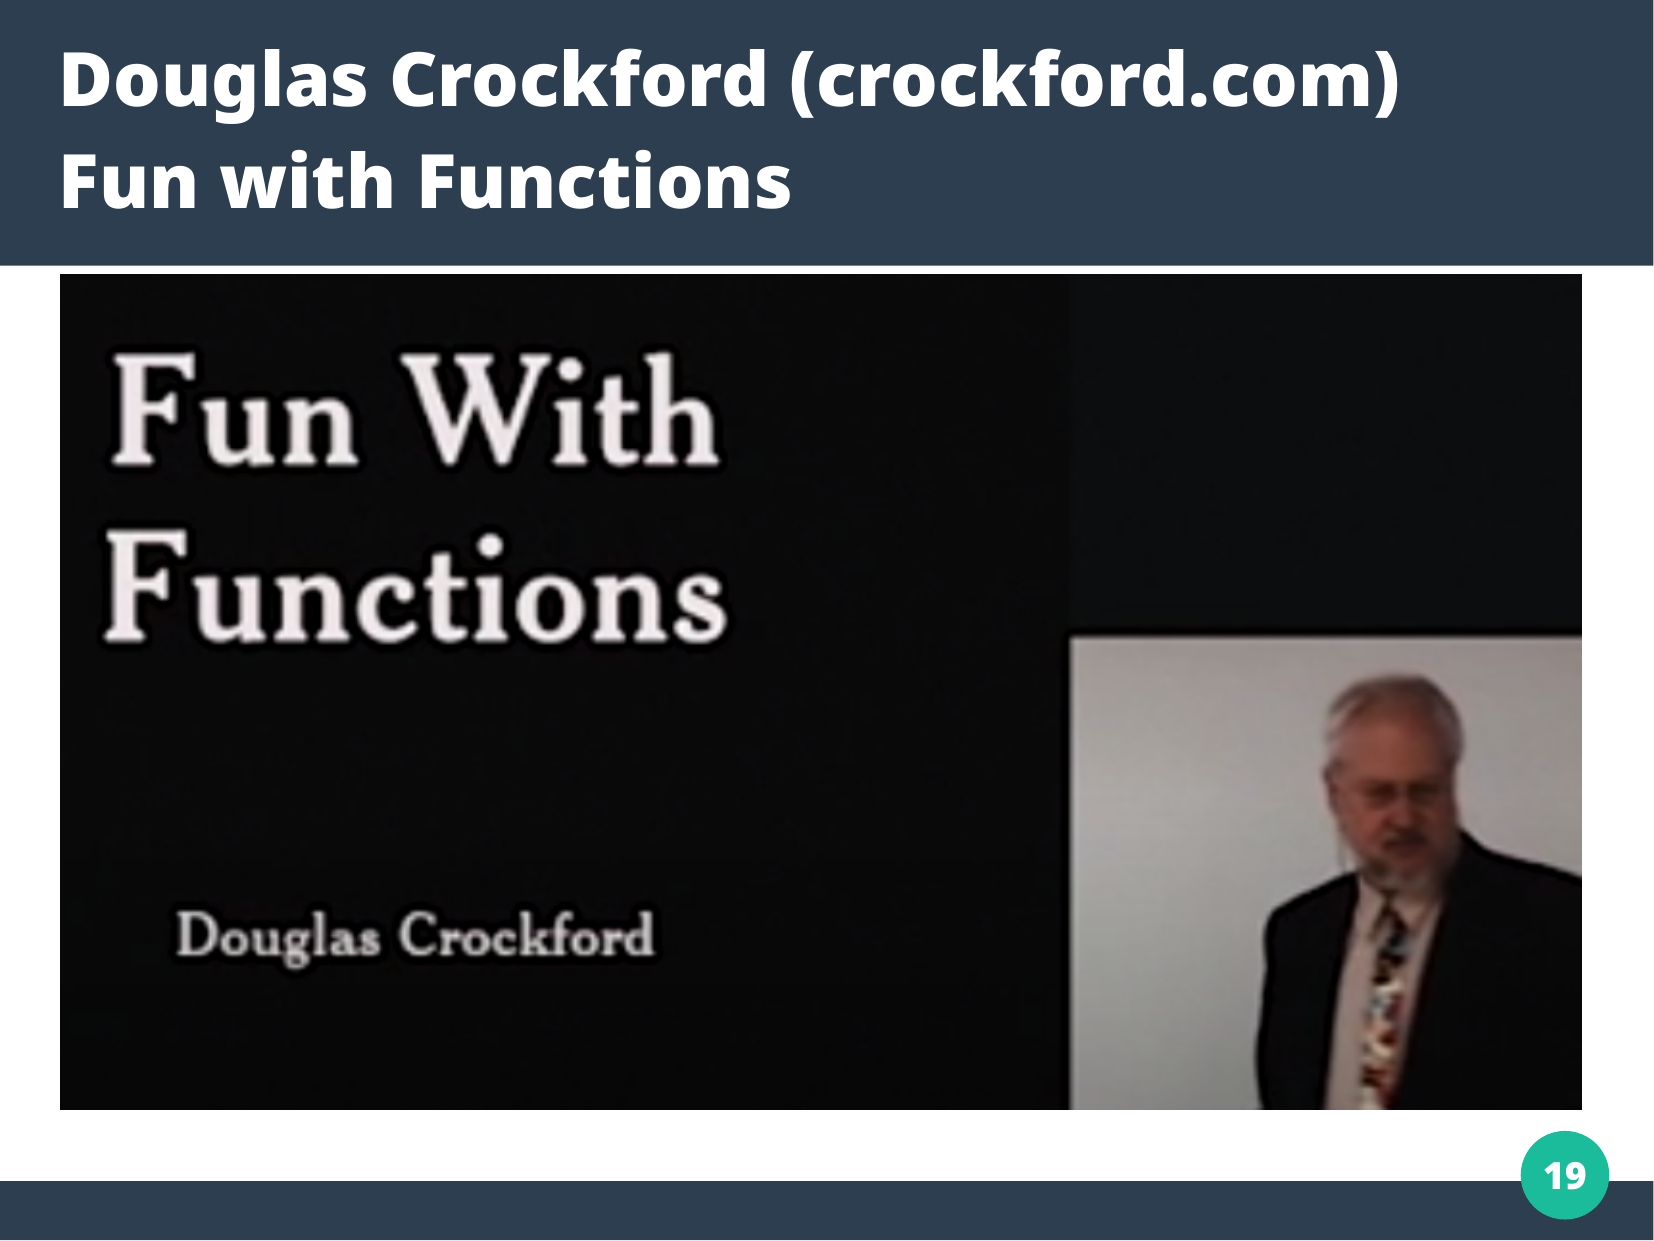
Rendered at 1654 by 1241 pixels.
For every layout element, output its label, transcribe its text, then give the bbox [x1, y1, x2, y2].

picture [60, 274, 1582, 1111]
title Douglas Crockford (crockford.com) Fun with Functions [59, 49, 1595, 207]
